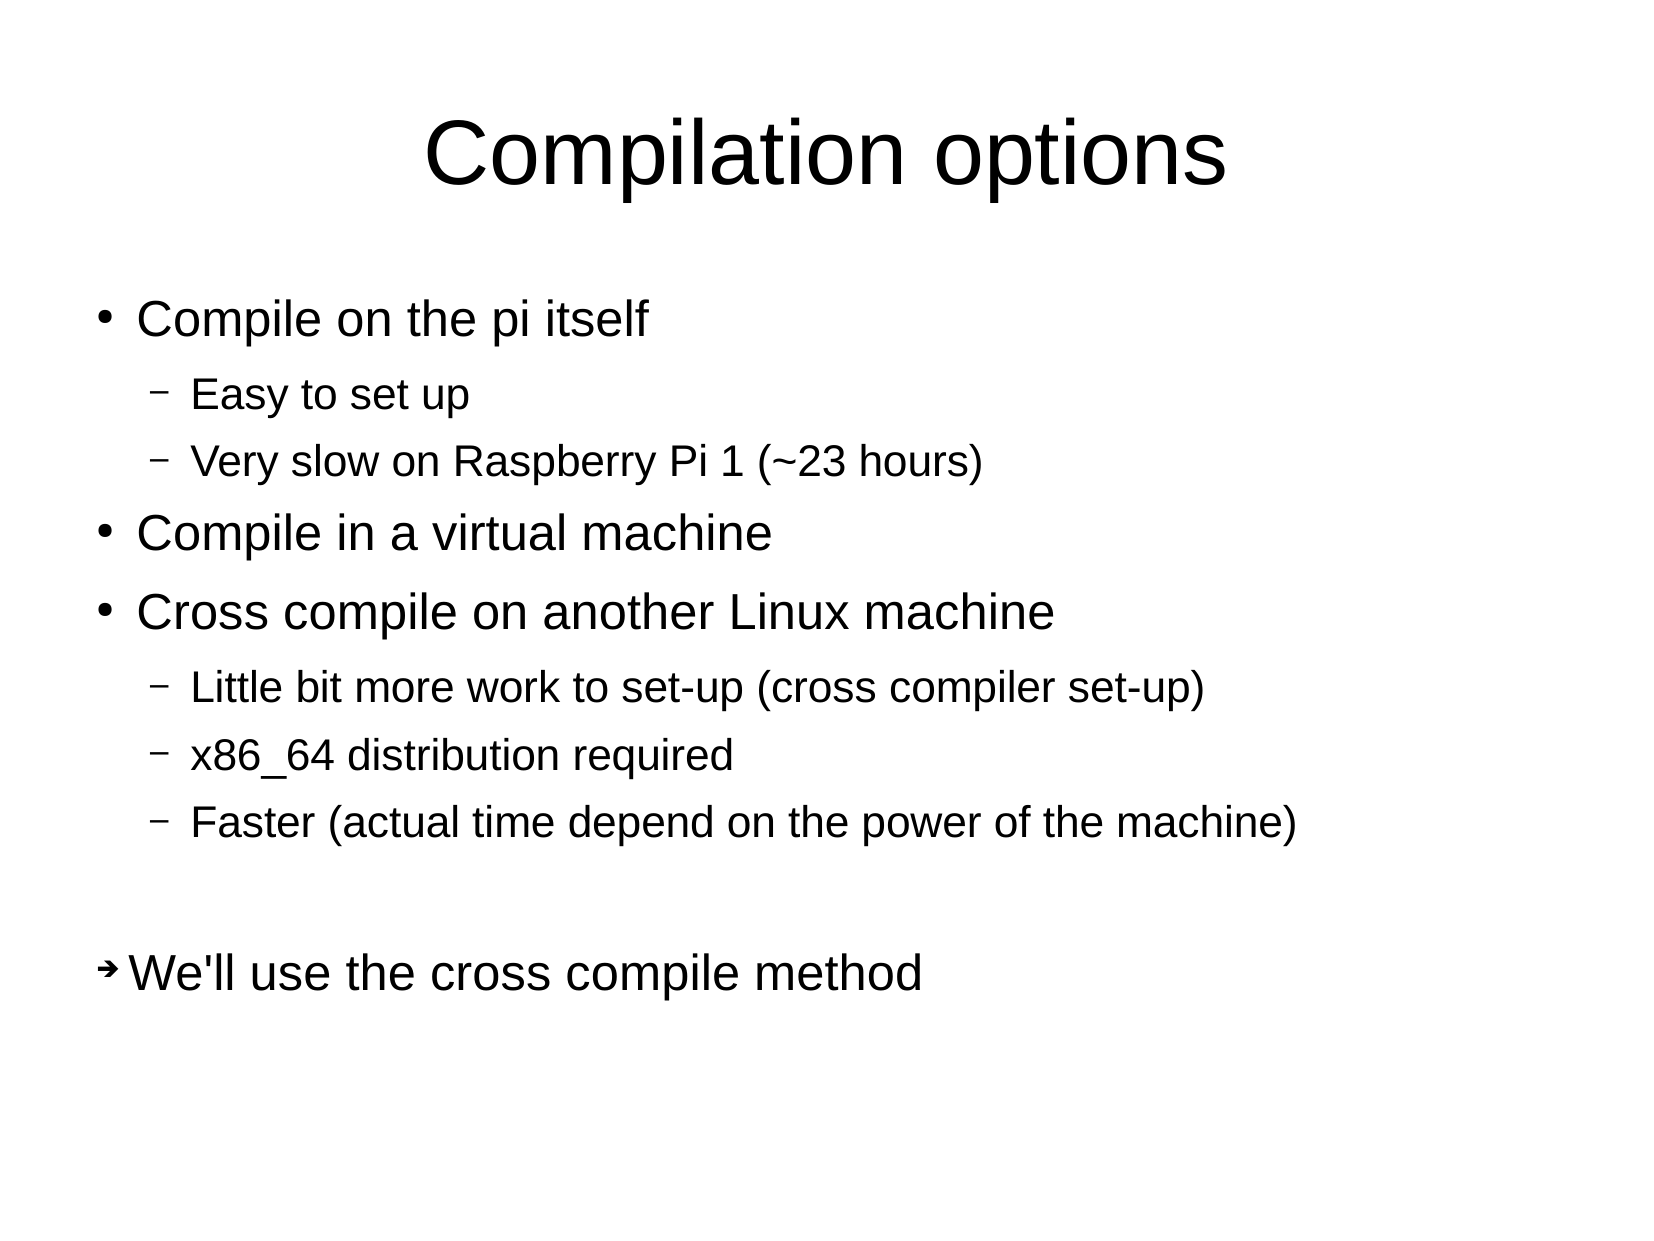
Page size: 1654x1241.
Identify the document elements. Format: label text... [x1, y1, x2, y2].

title Compilation options [82, 49, 1571, 257]
list Compile on the pi itself Easy to set up Very slow on Raspberry Pi 1 (~23 hours) Compile in a virtual machine Cross compile on another Linux machine Little bit more work to set-up (cross compiler set-up) x86_64 distribution required Faster (actual time depend on the power of the machine) We'll use the cross compile method [82, 290, 1571, 1010]
